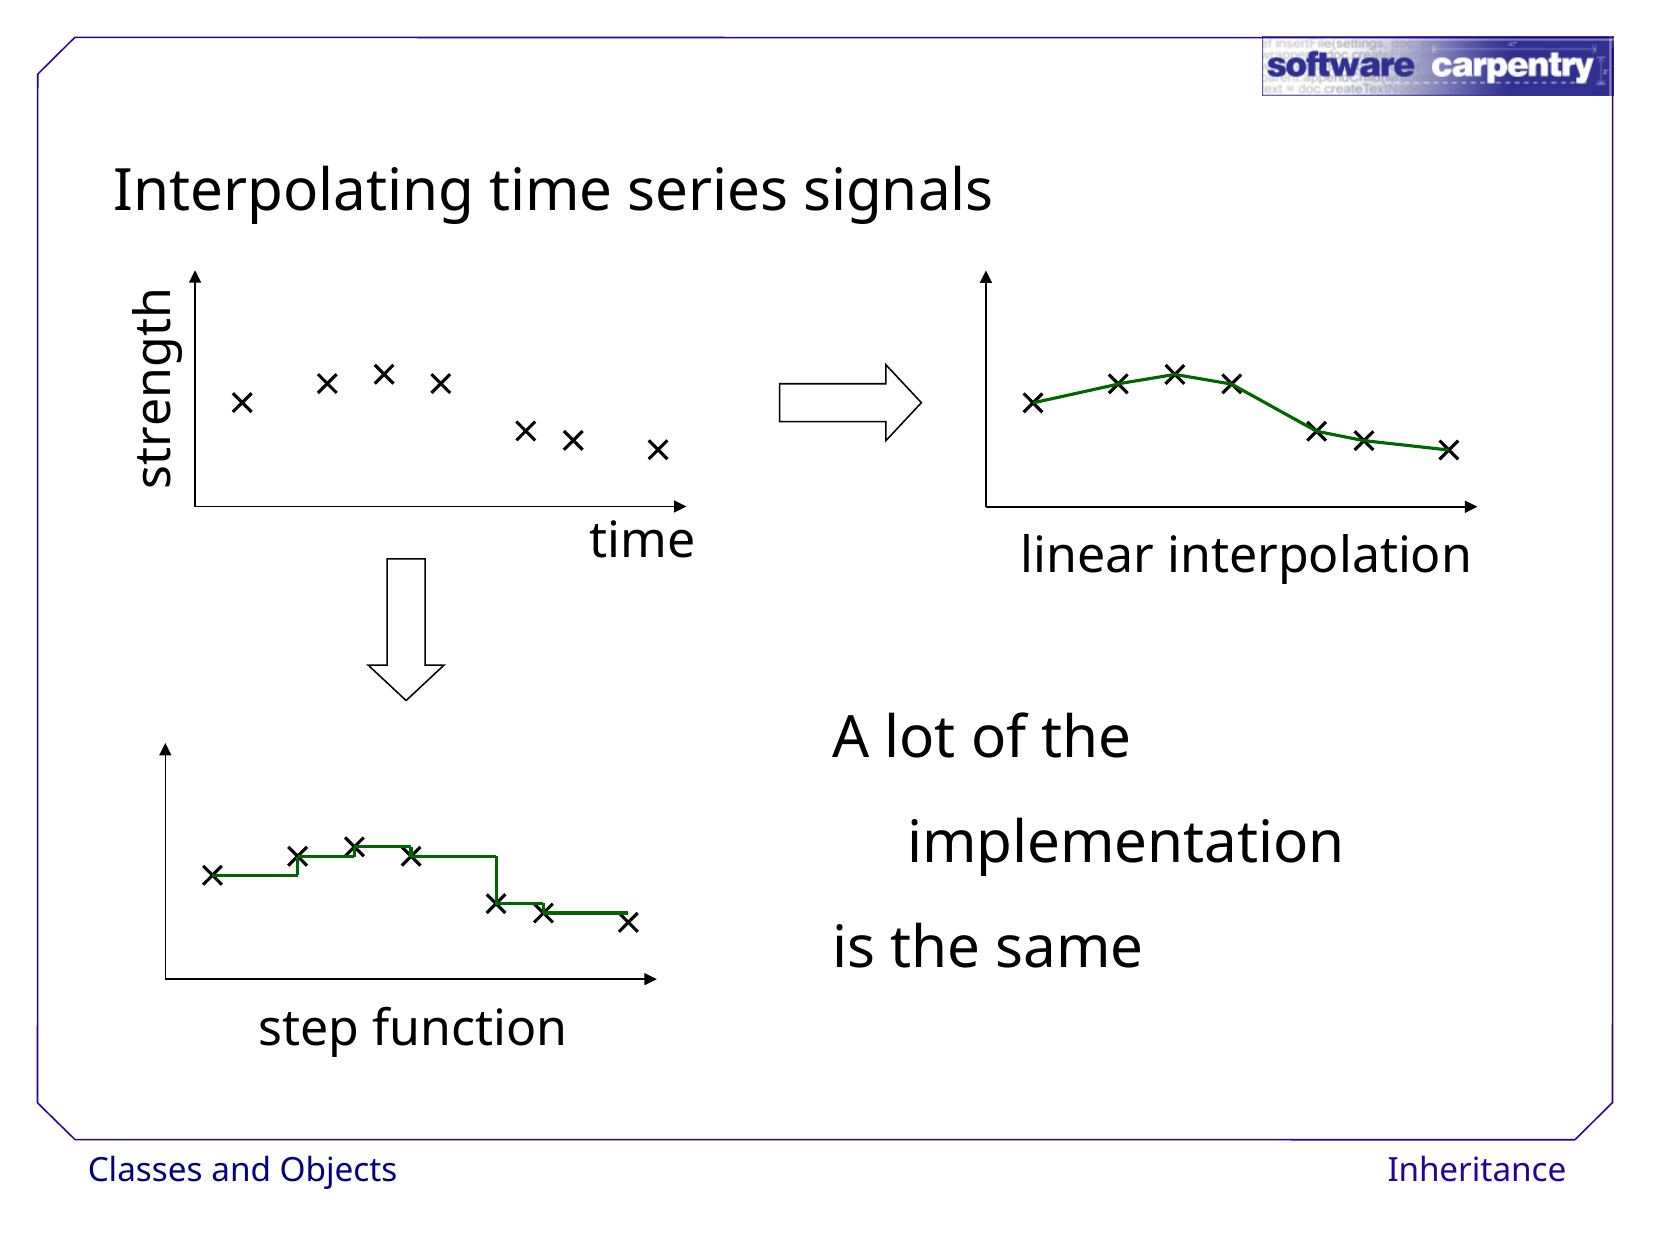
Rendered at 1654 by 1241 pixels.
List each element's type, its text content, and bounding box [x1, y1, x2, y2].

text_box strength [117, 272, 190, 505]
text_box time [574, 504, 711, 577]
text_box Interpolating time series signals [99, 109, 1517, 231]
text_box linear interpolation [1005, 520, 1488, 592]
text_box step function [243, 993, 583, 1065]
text_box A lot of the implementation is the same [817, 656, 1583, 987]
picture [1262, 36, 1614, 96]
